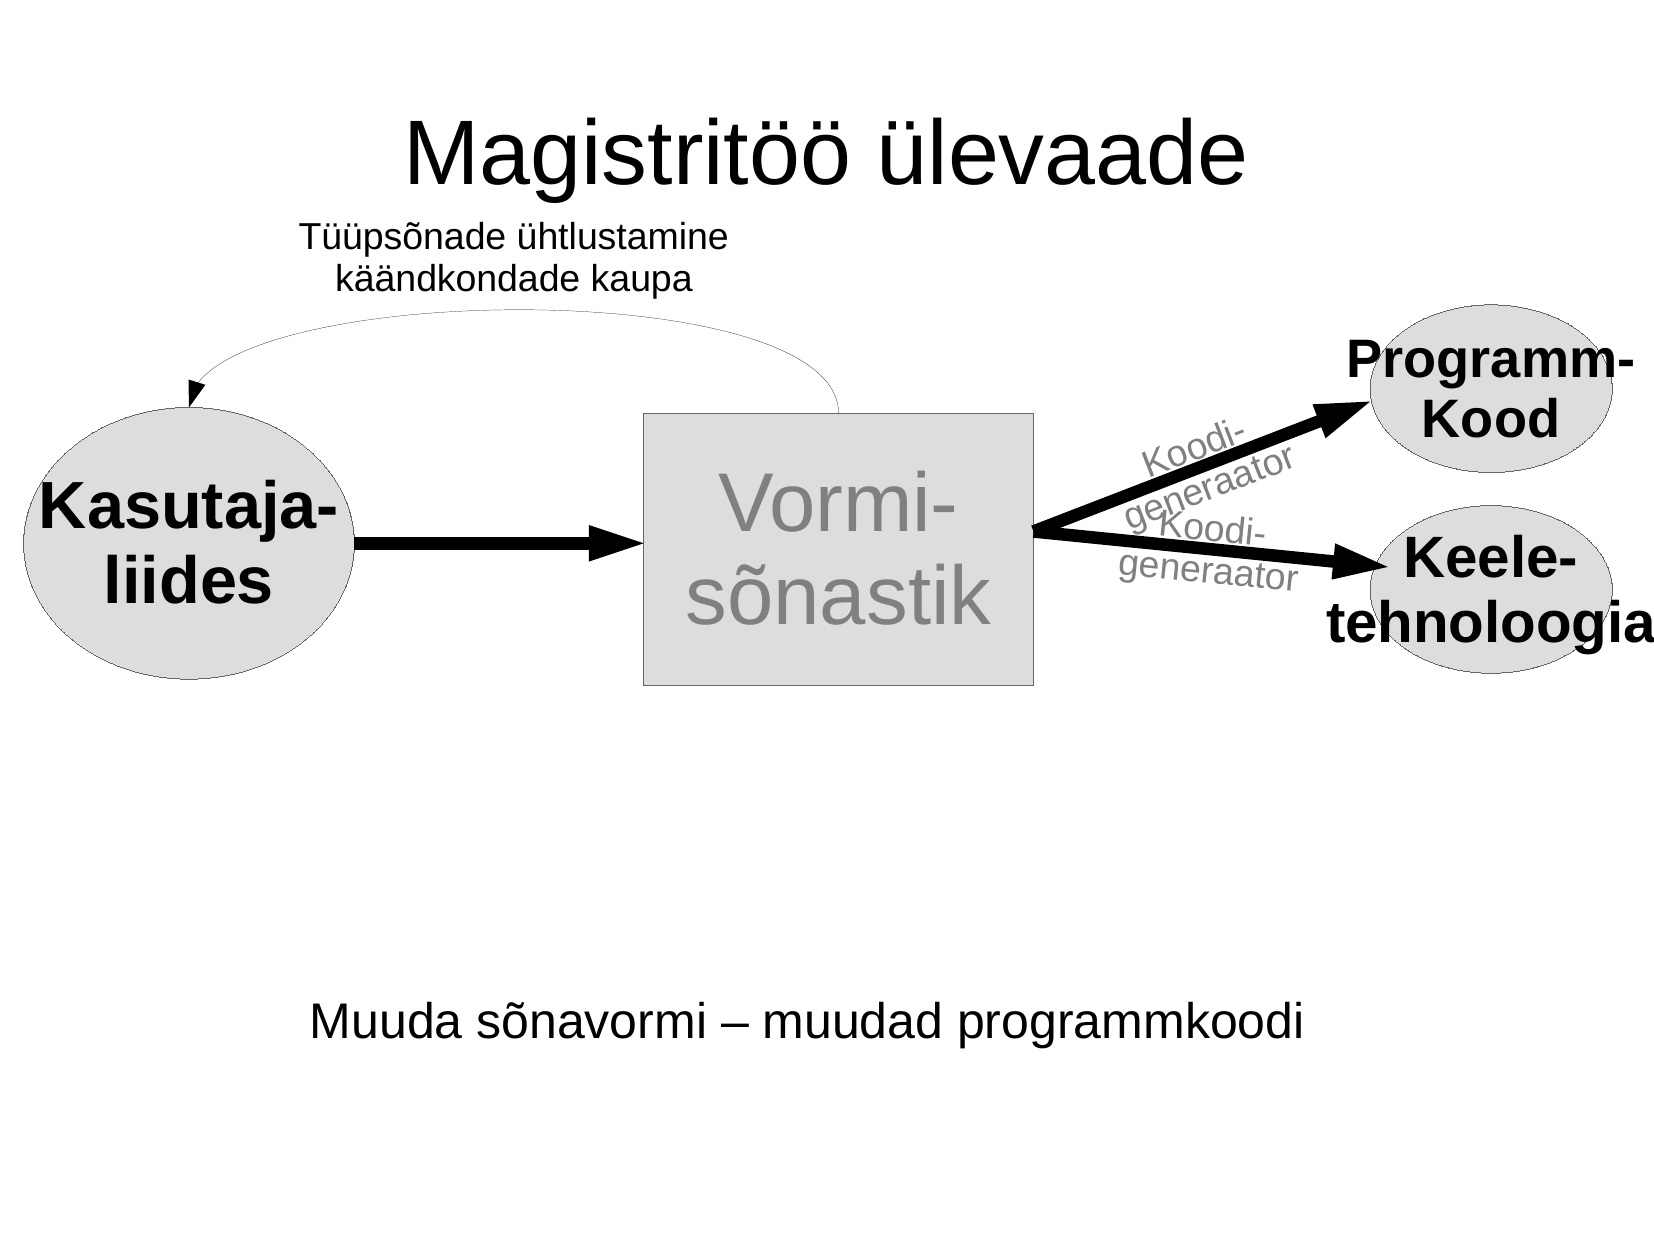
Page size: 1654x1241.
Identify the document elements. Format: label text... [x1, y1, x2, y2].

text_box Programm- Kood [1370, 304, 1613, 473]
text_box Vormi- sõnastik [643, 413, 1034, 686]
title Magistritöö ülevaade [82, 49, 1571, 257]
text_box Muuda sõnavormi – muudad programmkoodi [295, 986, 1335, 1113]
text_box Kasutaja- liides [23, 407, 355, 680]
text_box Keele- tehnoloogia [1370, 505, 1613, 674]
